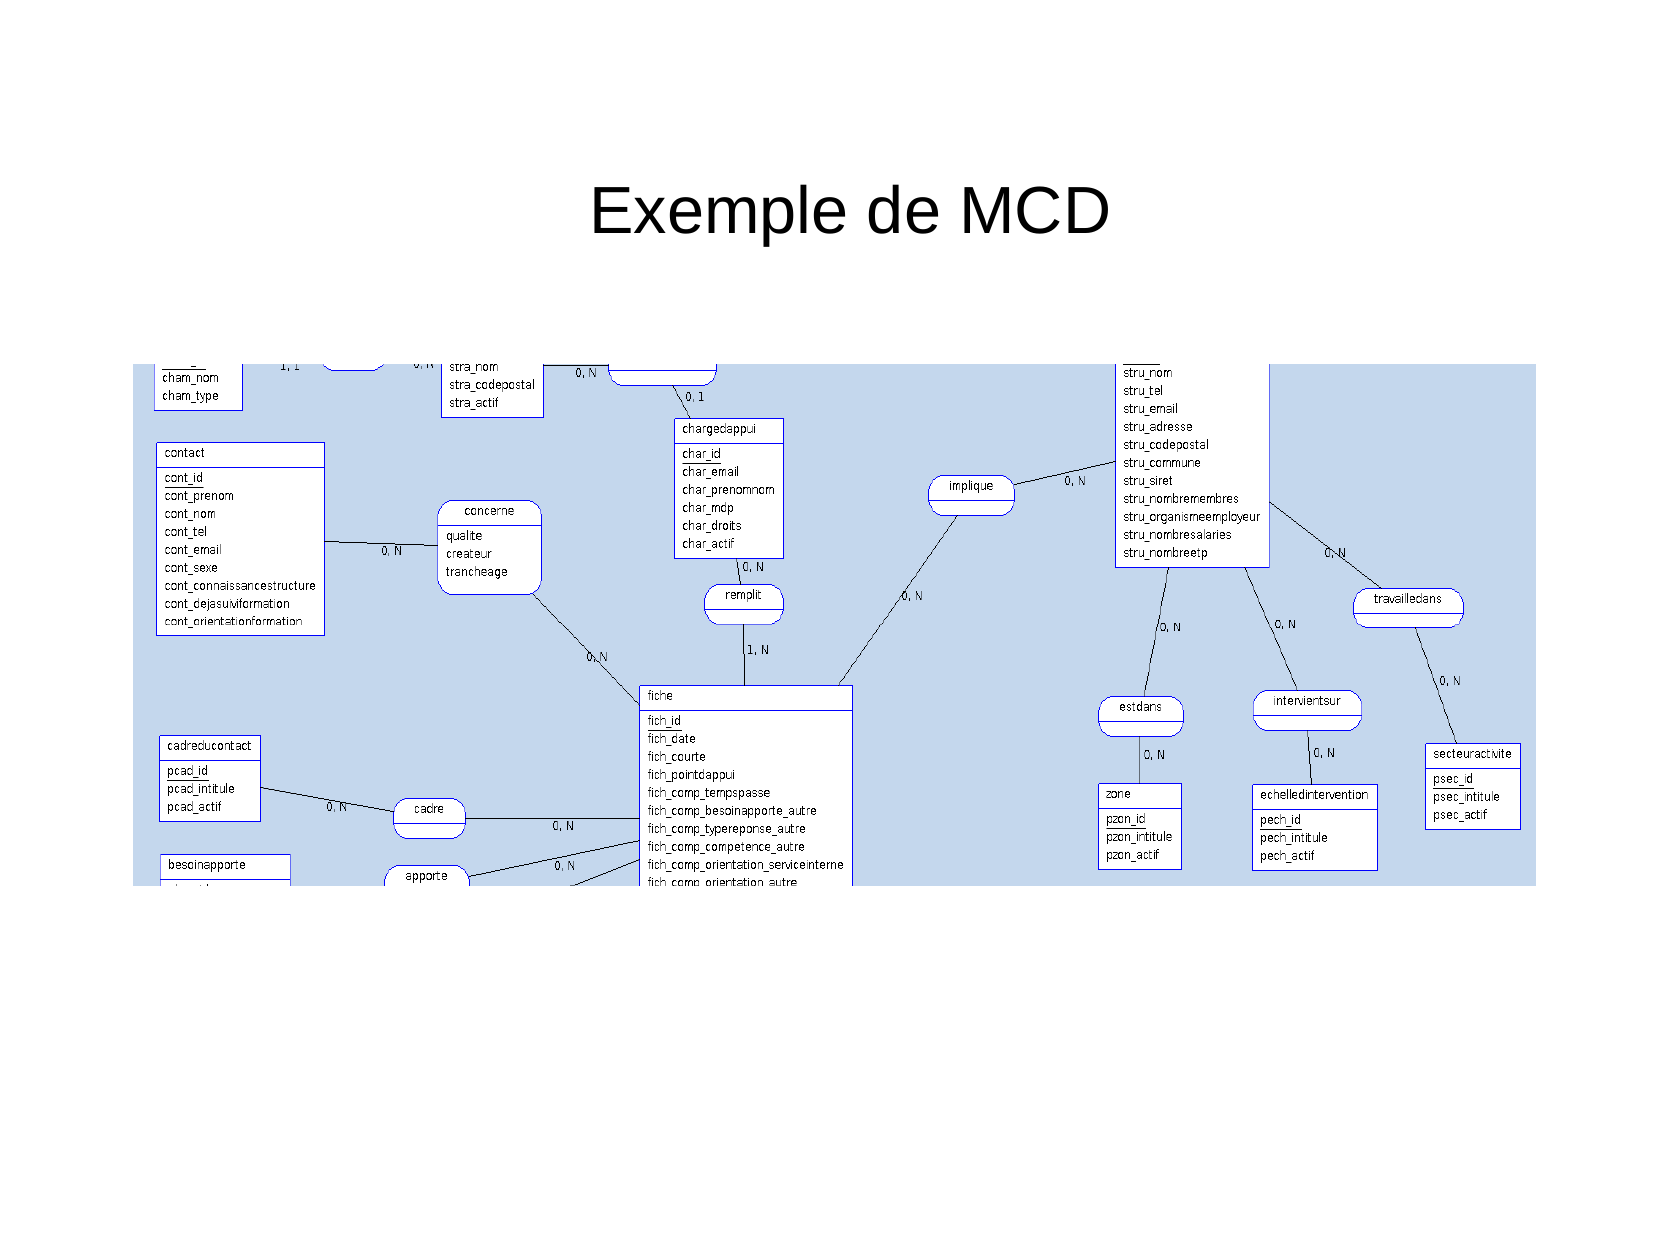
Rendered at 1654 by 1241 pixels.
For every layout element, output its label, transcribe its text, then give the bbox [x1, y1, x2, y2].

picture [133, 364, 1536, 886]
text_box Exemple de MCD [437, 165, 1264, 255]
